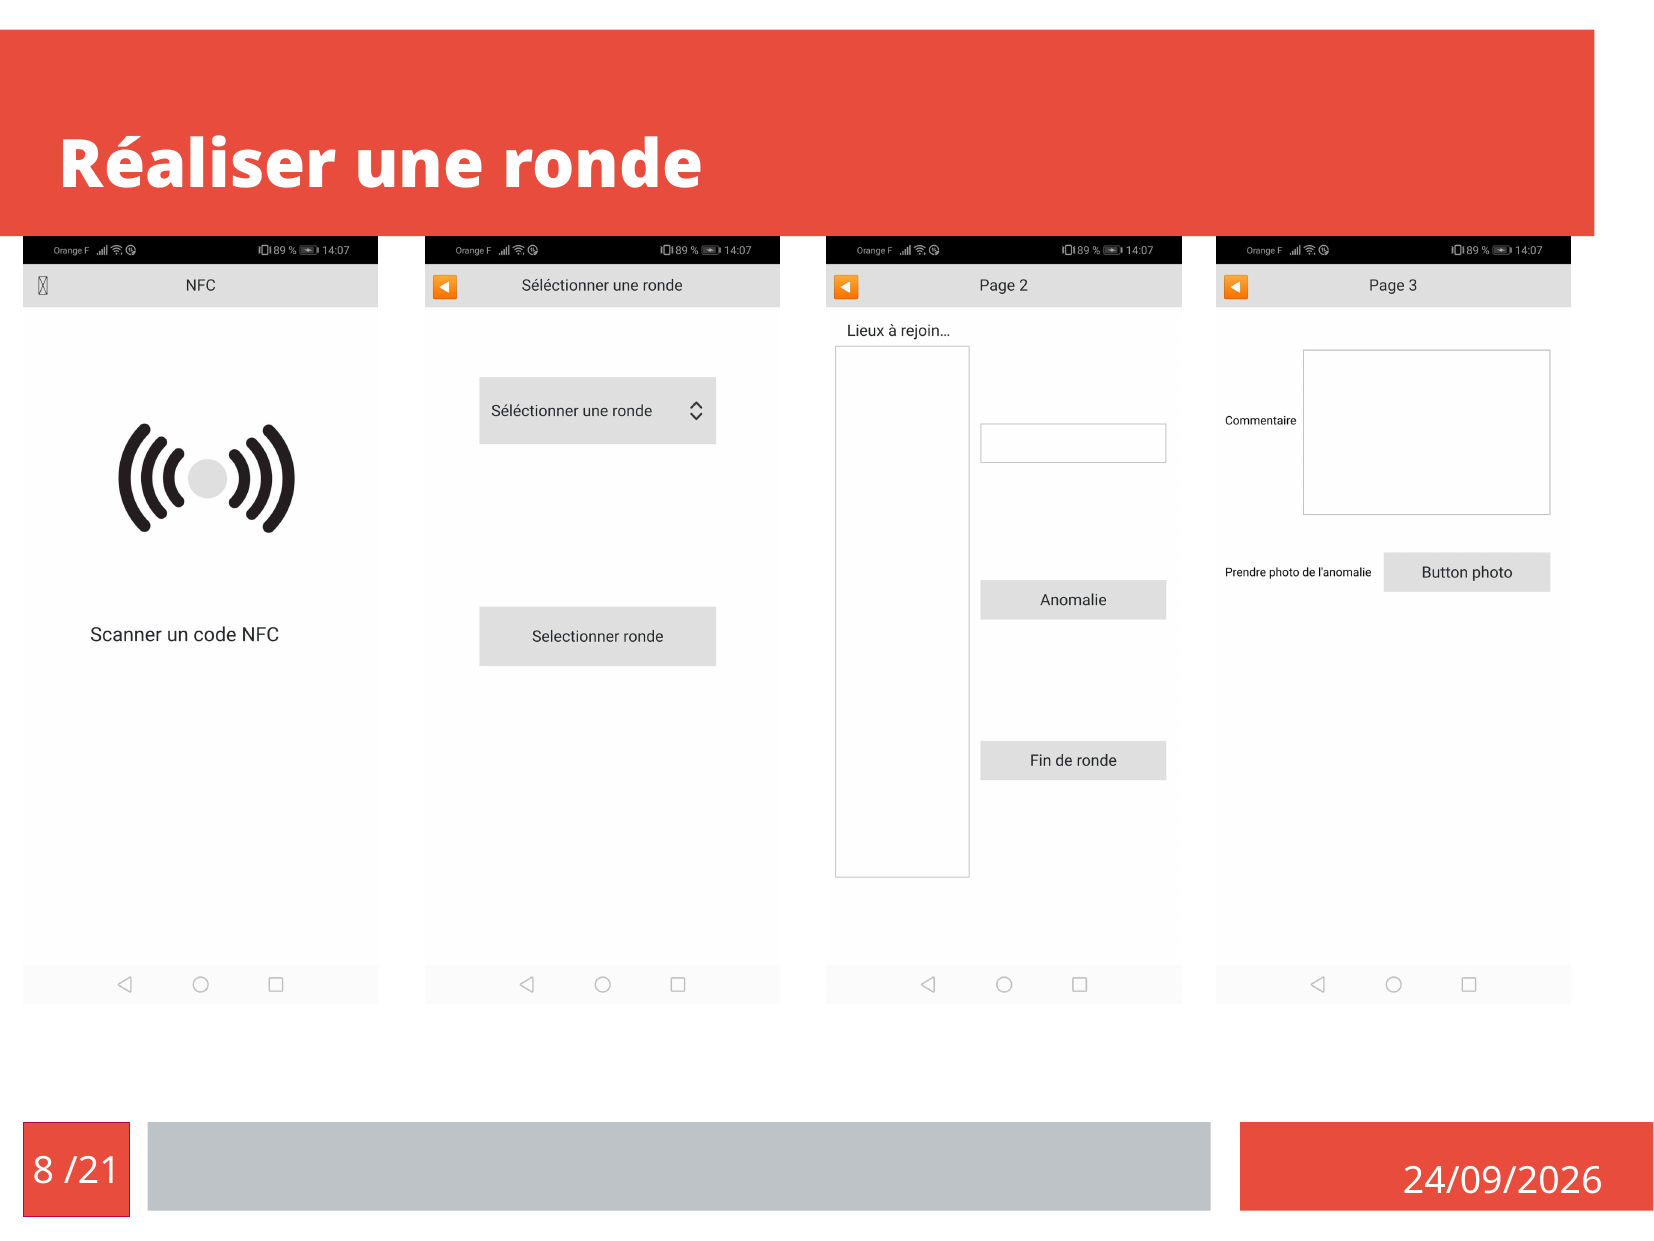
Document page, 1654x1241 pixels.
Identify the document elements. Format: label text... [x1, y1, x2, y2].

picture [23, 236, 378, 1004]
title Réaliser une ronde [59, 59, 1595, 207]
picture [425, 236, 780, 1004]
picture [1216, 236, 1571, 1004]
picture [826, 236, 1182, 1004]
text_box <numéro> /21 [23, 1122, 130, 1217]
text_box 28/01/2020 [1388, 1146, 1634, 1209]
